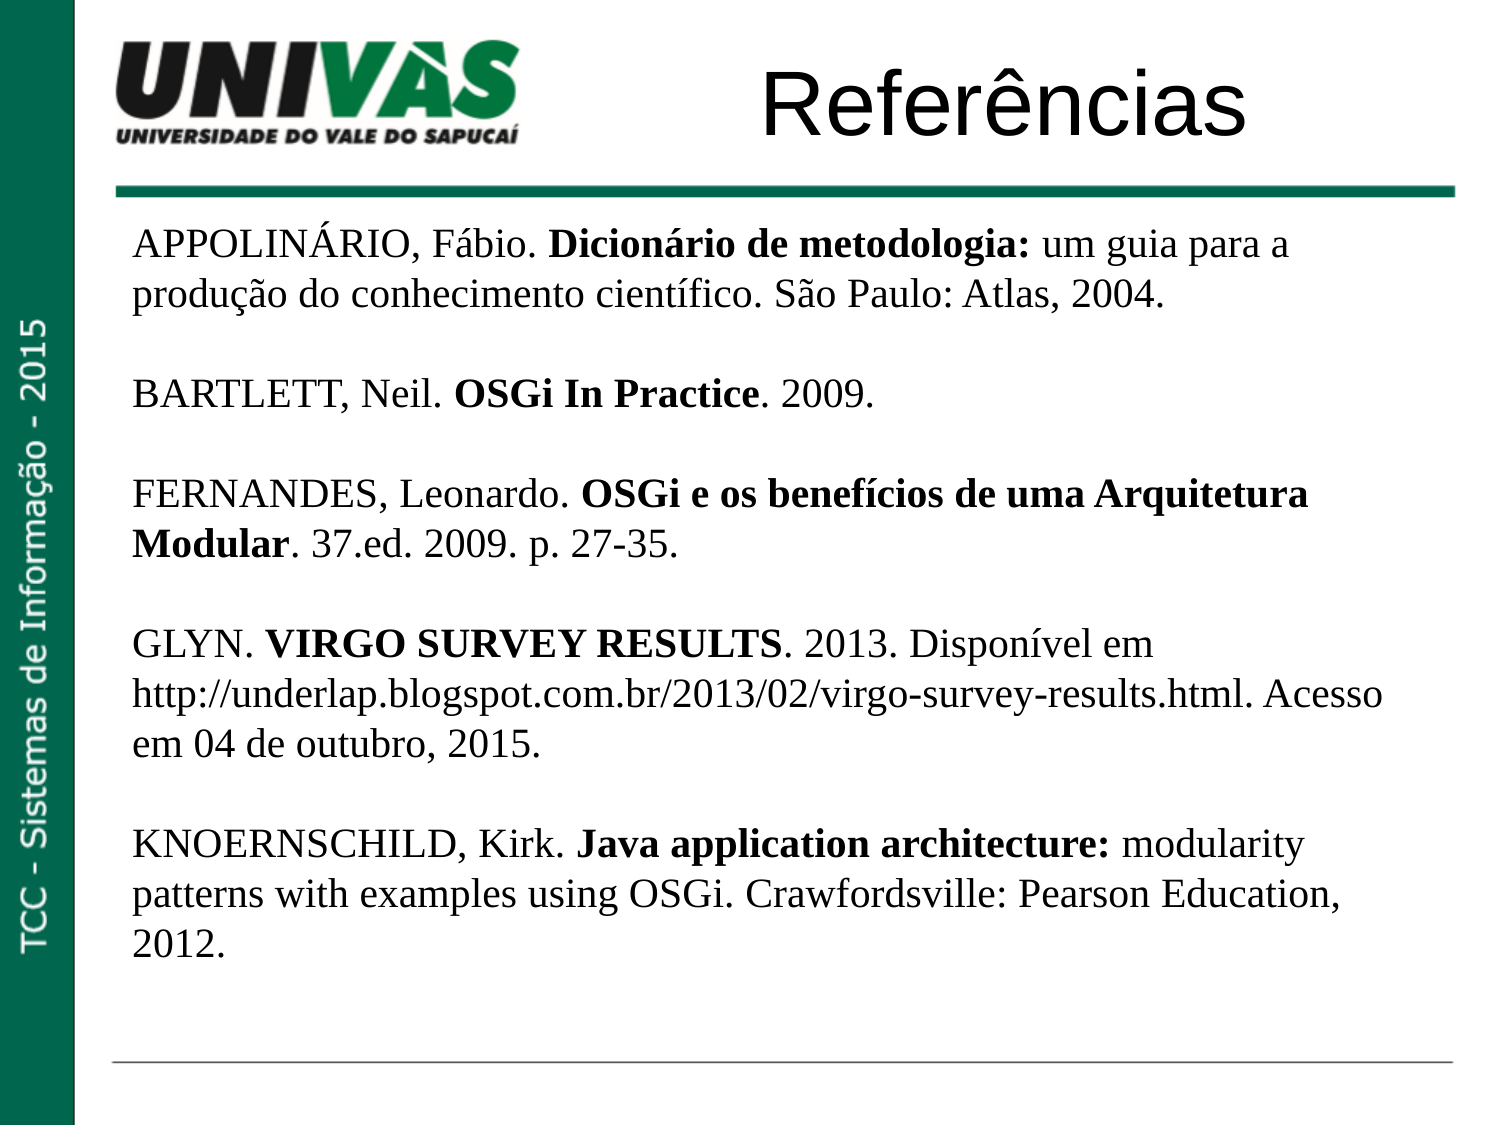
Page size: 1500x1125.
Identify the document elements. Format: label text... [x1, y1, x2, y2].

picture [0, 0, 1500, 1125]
title Referências [555, 23, 1454, 174]
text_box APPOLINÁRIO, Fábio. Dicionário de metodologia: um guia para a produção do conhecimento científico. São Paulo: Atlas, 2004. BARTLETT, Neil. OSGi In Practice. 2009. FERNANDES, Leonardo. OSGi e os benefícios de uma Arquitetura Modular. 37.ed. 2009. p. 27-35. GLYN. VIRGO SURVEY RESULTS. 2013. Disponível em http://underlap.blogspot.com.br/2013/02/virgo-survey-results.html. Acesso em 04 de outubro, 2015. KNOERNSCHILD, Kirk. Java application architecture: modularity patterns with examples using OSGi. Crawfordsville: Pearson Education, 2012. [117, 208, 1453, 981]
